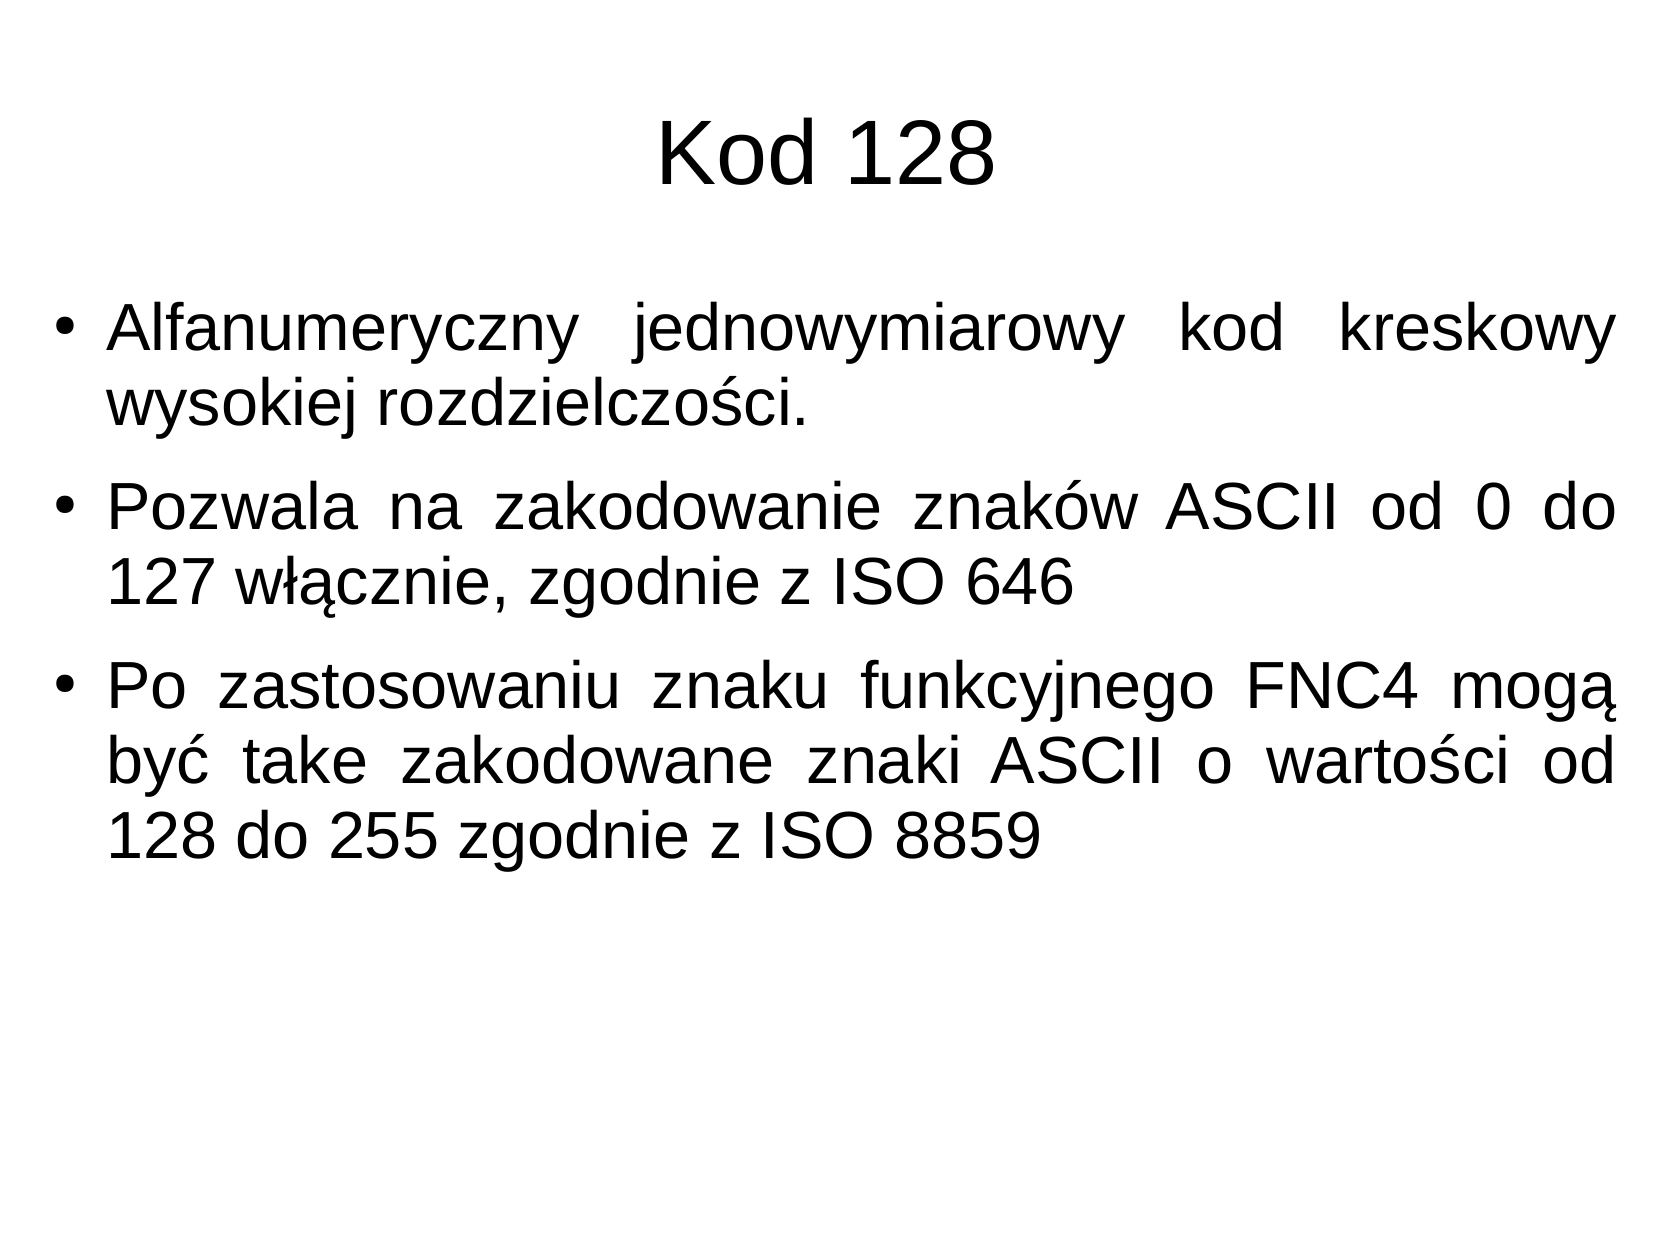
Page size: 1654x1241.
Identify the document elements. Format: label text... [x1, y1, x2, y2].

title Kod 128 [82, 49, 1571, 257]
list Alfanumeryczny jednowymiarowy kod kreskowy wysokiej rozdzielczości. Pozwala na zakodowanie znaków ASCII od 0 do 127 włącznie, zgodnie z ISO 646 Po zastosowaniu znaku funkcyjnego FNC4 mogą być take zakodowane znaki ASCII o wartości od 128 do 255 zgodnie z ISO 8859 [35, 290, 1619, 1010]
